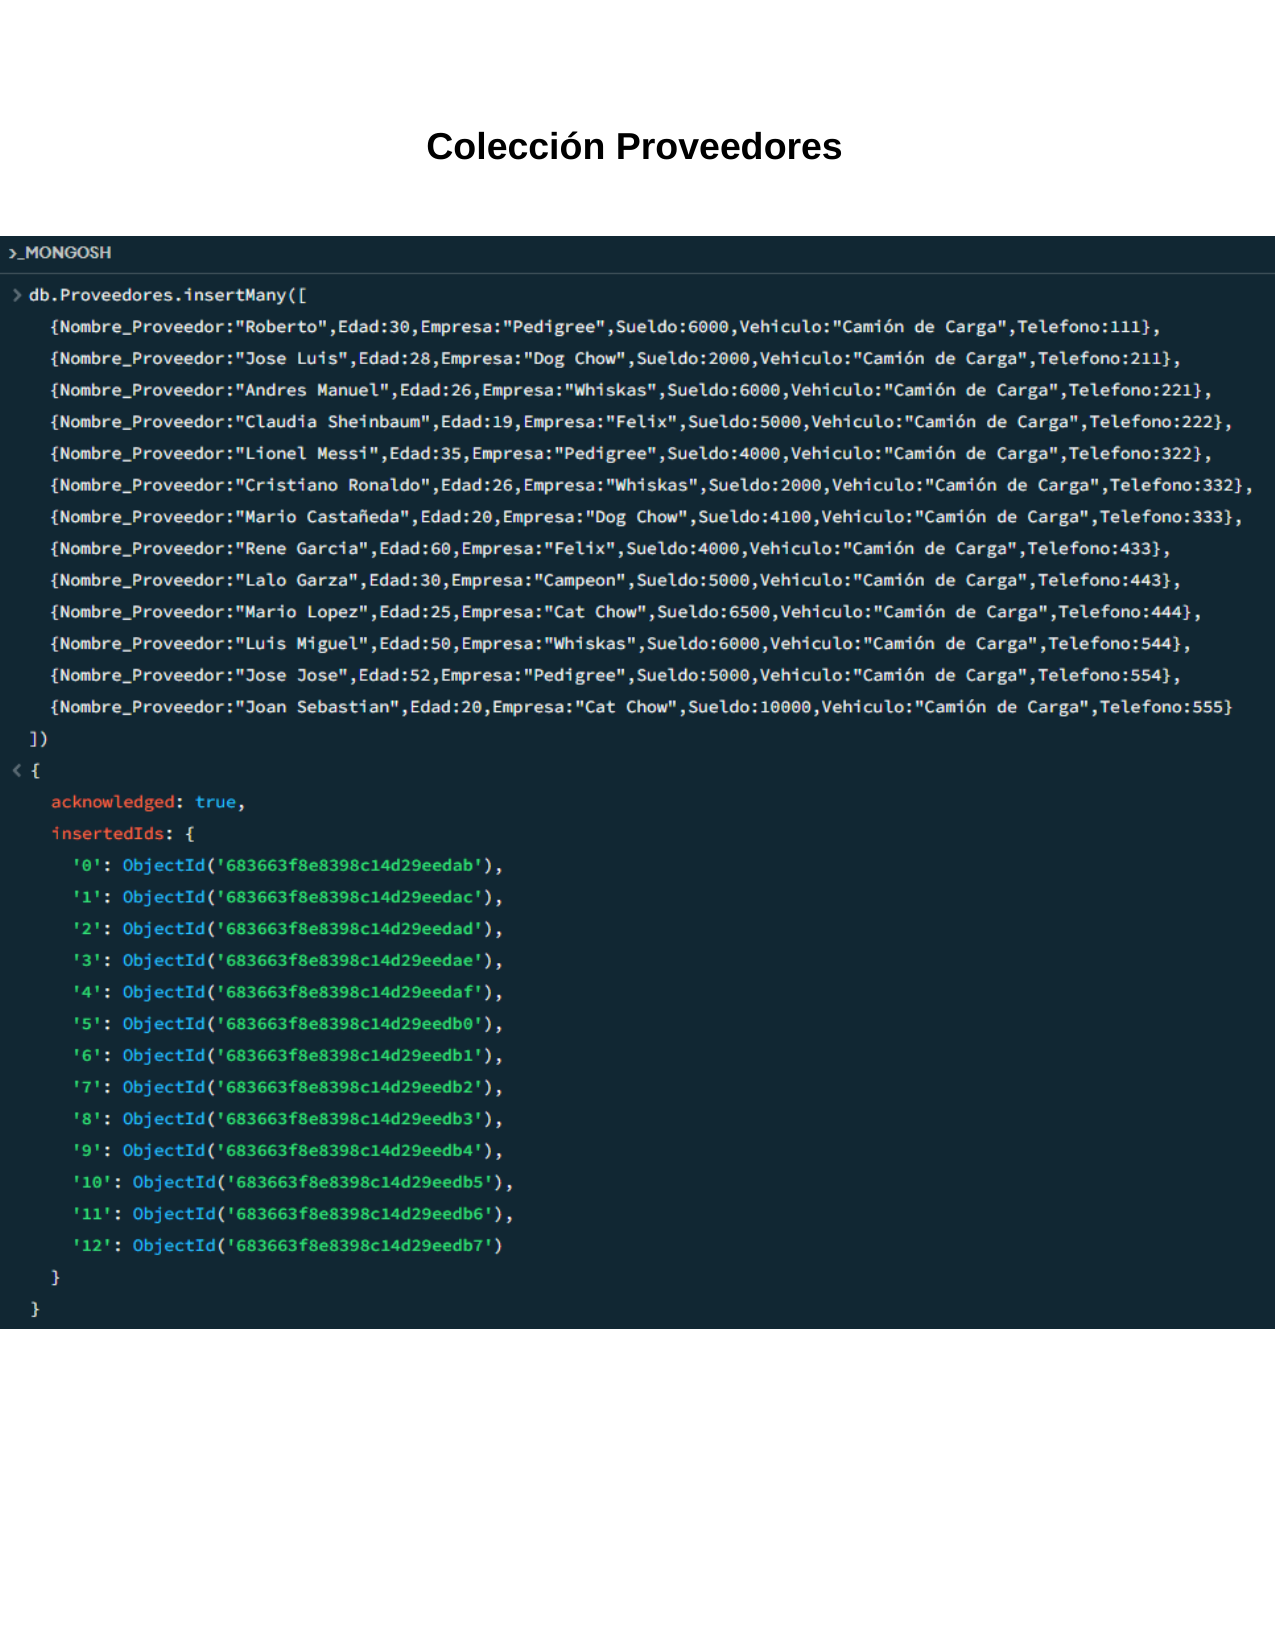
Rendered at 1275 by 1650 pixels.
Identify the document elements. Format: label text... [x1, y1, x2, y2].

picture [0, 236, 1275, 1329]
text_box Colección Proveedores [295, 118, 975, 178]
